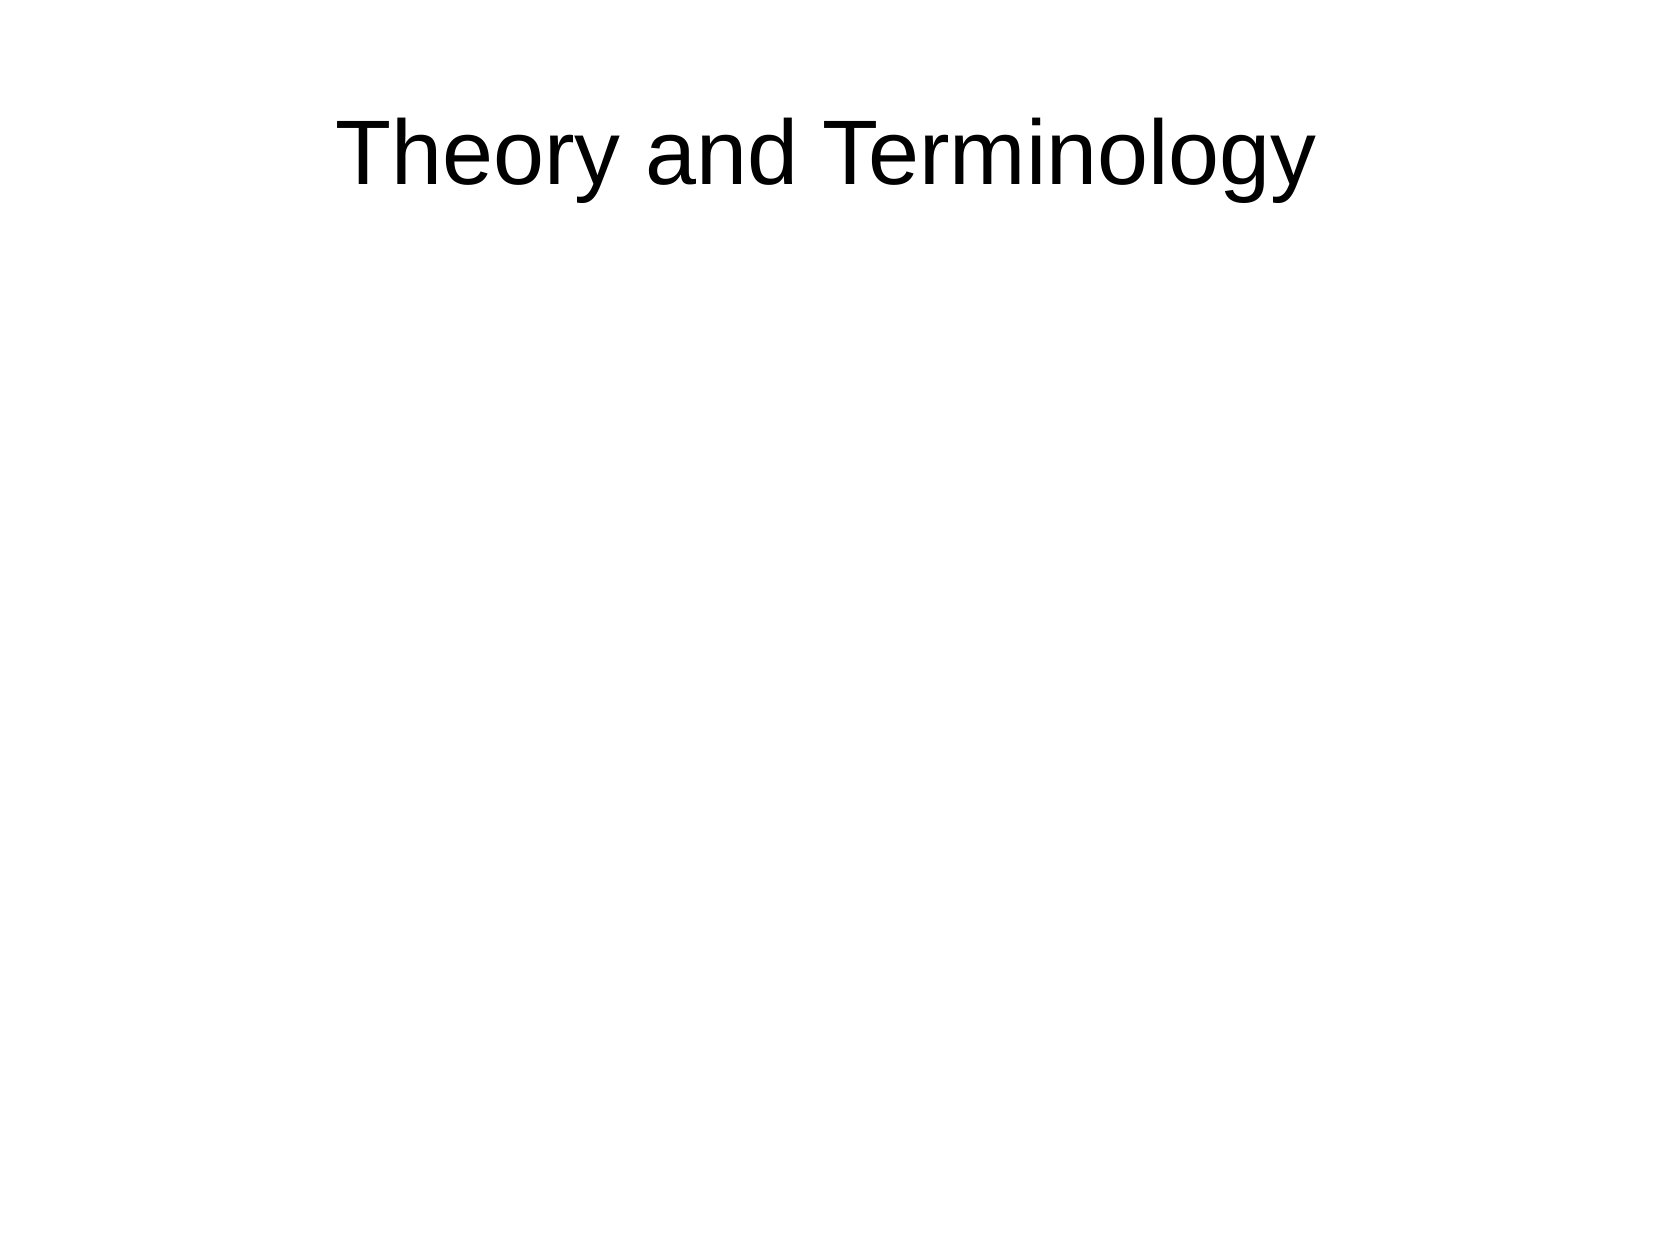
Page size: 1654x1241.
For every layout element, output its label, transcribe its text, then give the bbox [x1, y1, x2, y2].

title Theory and Terminology [82, 49, 1571, 257]
